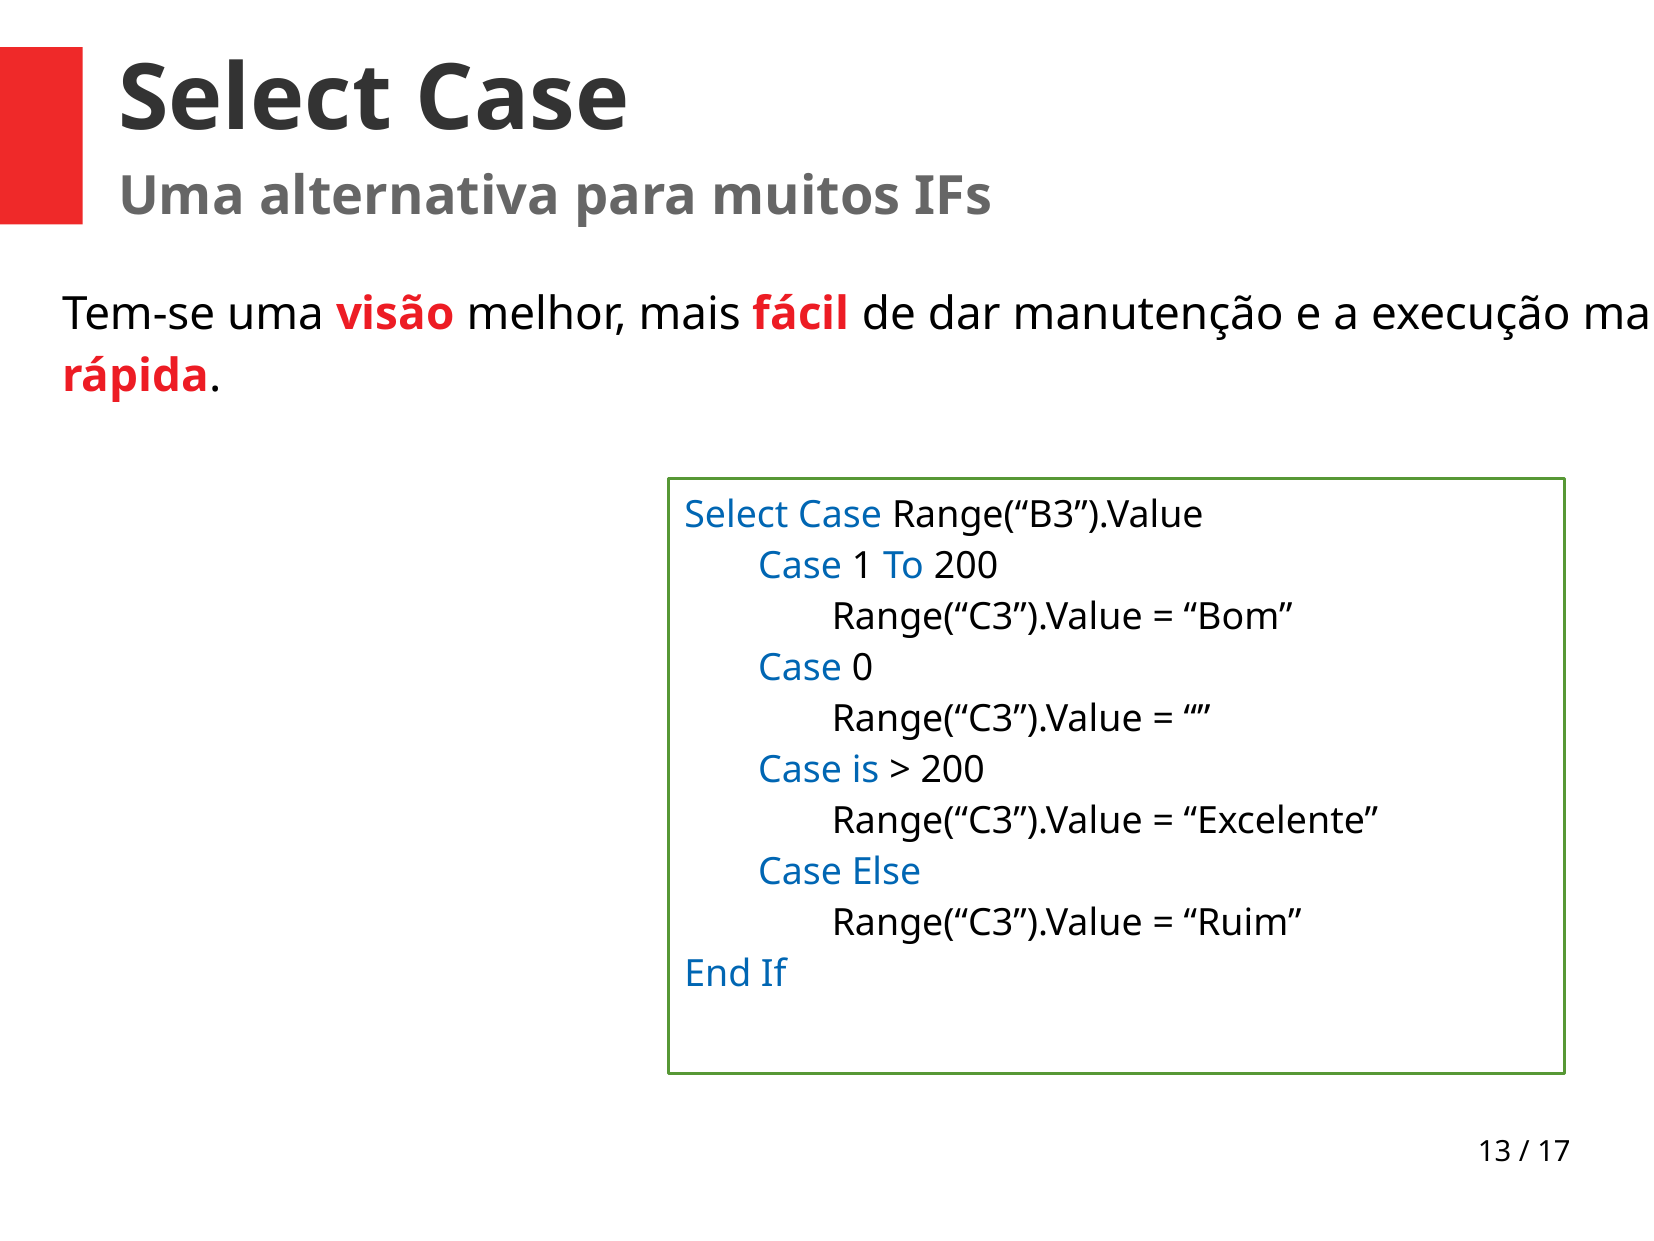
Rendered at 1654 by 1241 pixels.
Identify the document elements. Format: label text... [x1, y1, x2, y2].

text_box Tem-se uma visão melhor, mais fácil de dar manutenção e a execução mais rápida. [47, 272, 1514, 398]
text_box Select Case Range(“B3”).Value Case 1 To 200 Range(“C3”).Value = “Bom” Case 0 Range(“C3”).Value = “” Case is > 200 Range(“C3”).Value = “Excelente” Case Else Range(“C3”).Value = “Ruim” End If [668, 478, 1565, 1074]
title Select Case Uma alternativa para muitos IFs [118, 43, 1571, 219]
